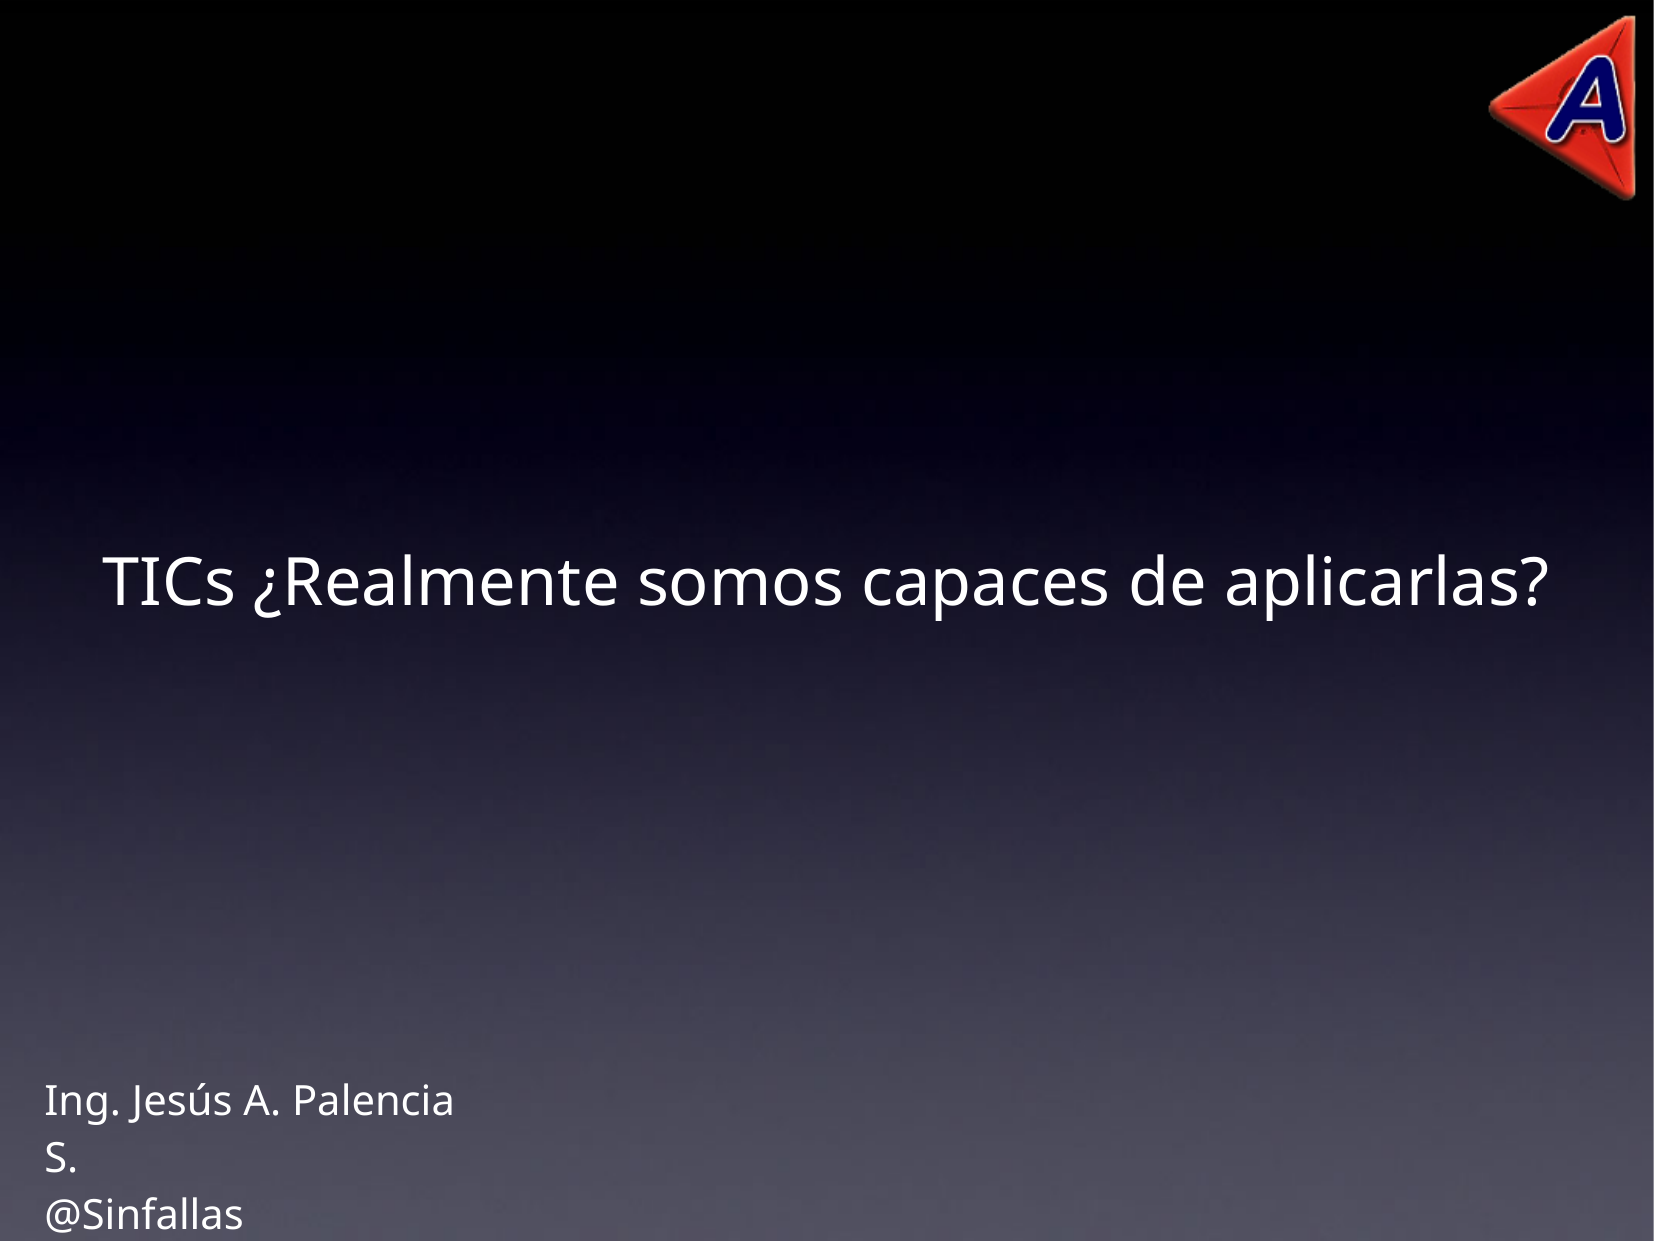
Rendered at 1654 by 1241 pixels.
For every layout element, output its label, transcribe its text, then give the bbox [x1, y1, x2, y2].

text_box Ing. Jesús A. Palencia S. @Sinfallas [29, 1062, 473, 1174]
picture [0, 0, 1654, 1241]
subtitle TICs ¿Realmente somos capaces de aplicarlas? [82, 56, 1571, 1102]
